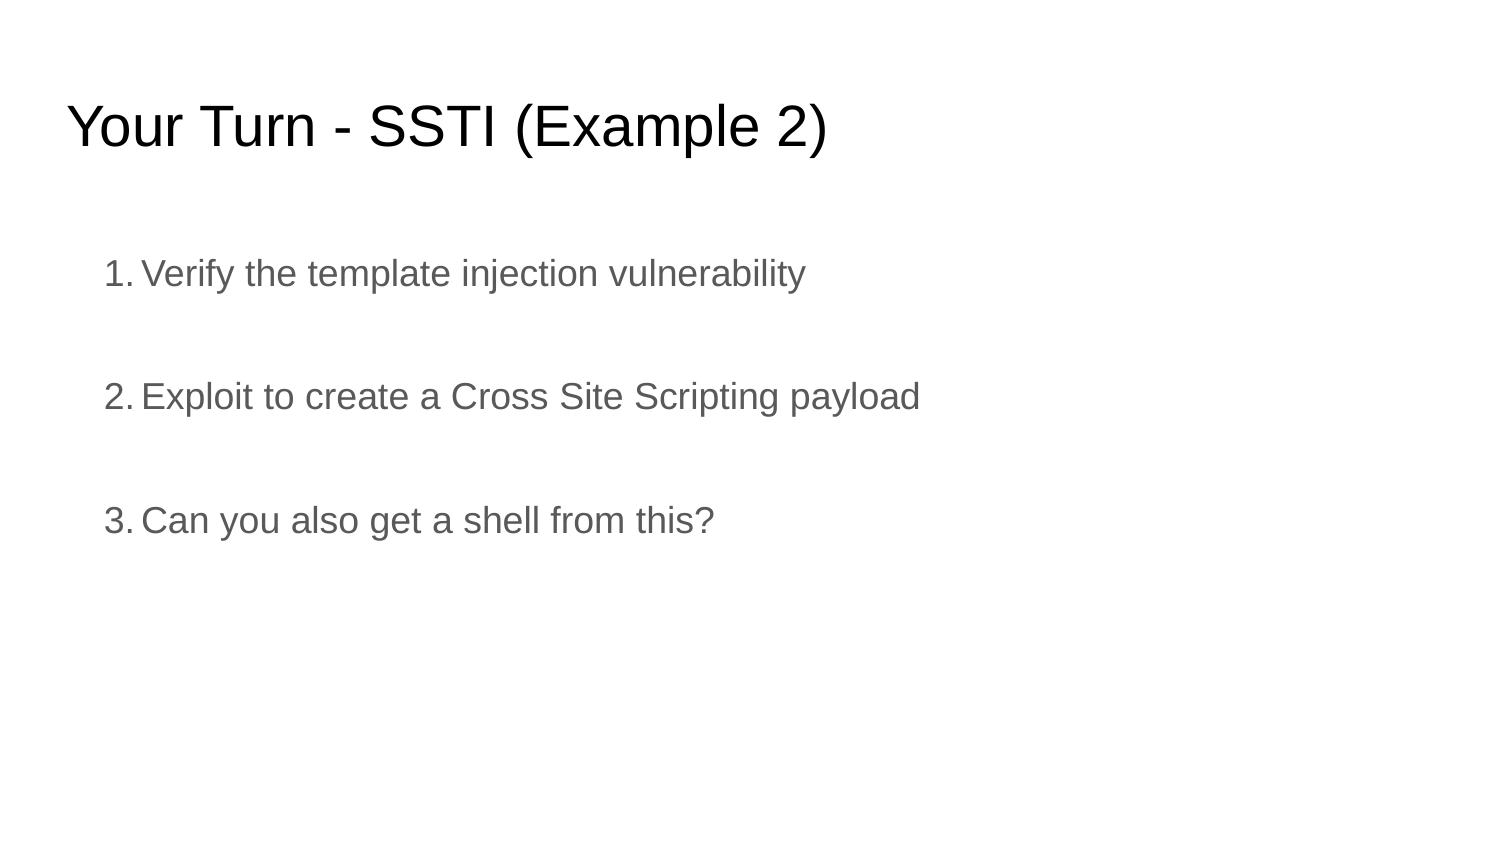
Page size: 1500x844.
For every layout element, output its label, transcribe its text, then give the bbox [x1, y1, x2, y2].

list Verify the template injection vulnerability Exploit to create a Cross Site Scripting payload Can you also get a shell from this? [51, 189, 1449, 750]
title Your Turn - SSTI (Example 2) [51, 72, 1449, 167]
